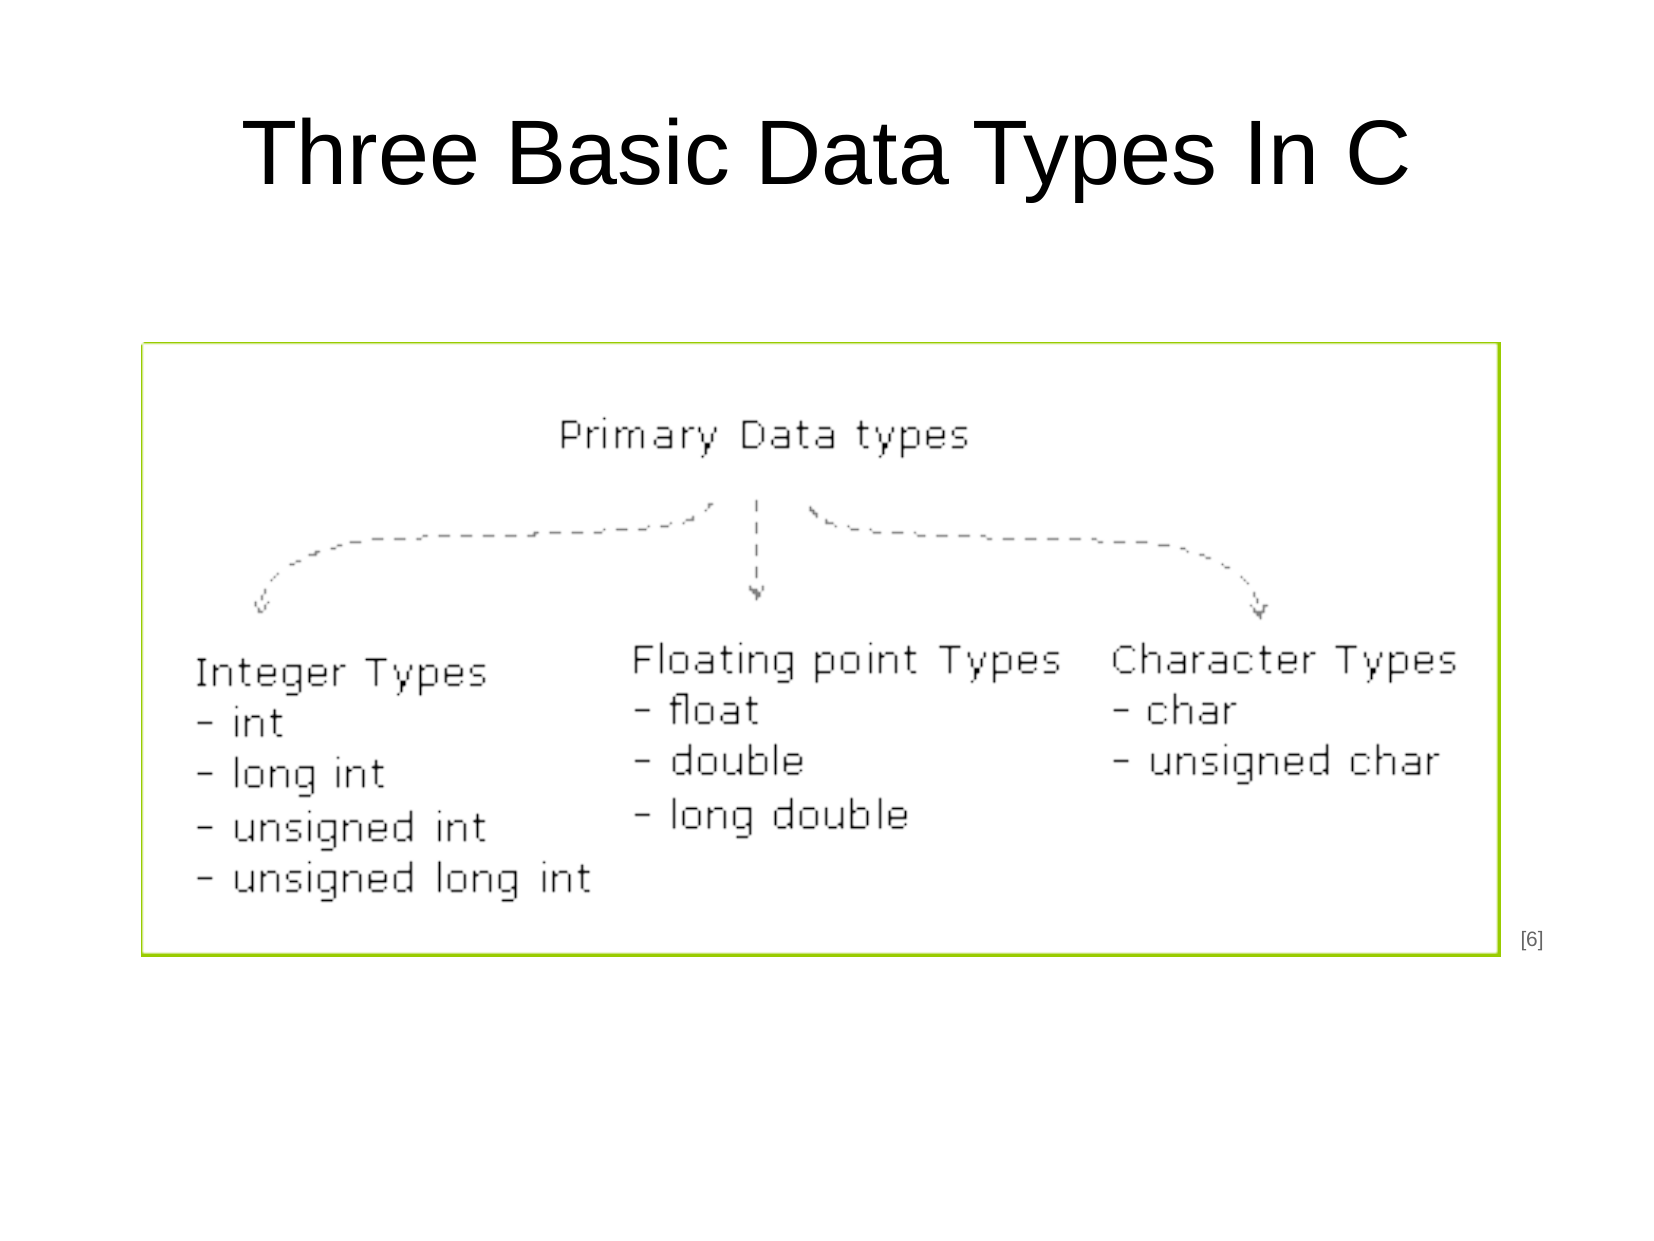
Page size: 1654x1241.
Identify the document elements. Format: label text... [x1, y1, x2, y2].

title Three Basic Data Types In C [82, 49, 1571, 257]
text_box [6] [1505, 919, 1559, 963]
picture [141, 342, 1501, 957]
